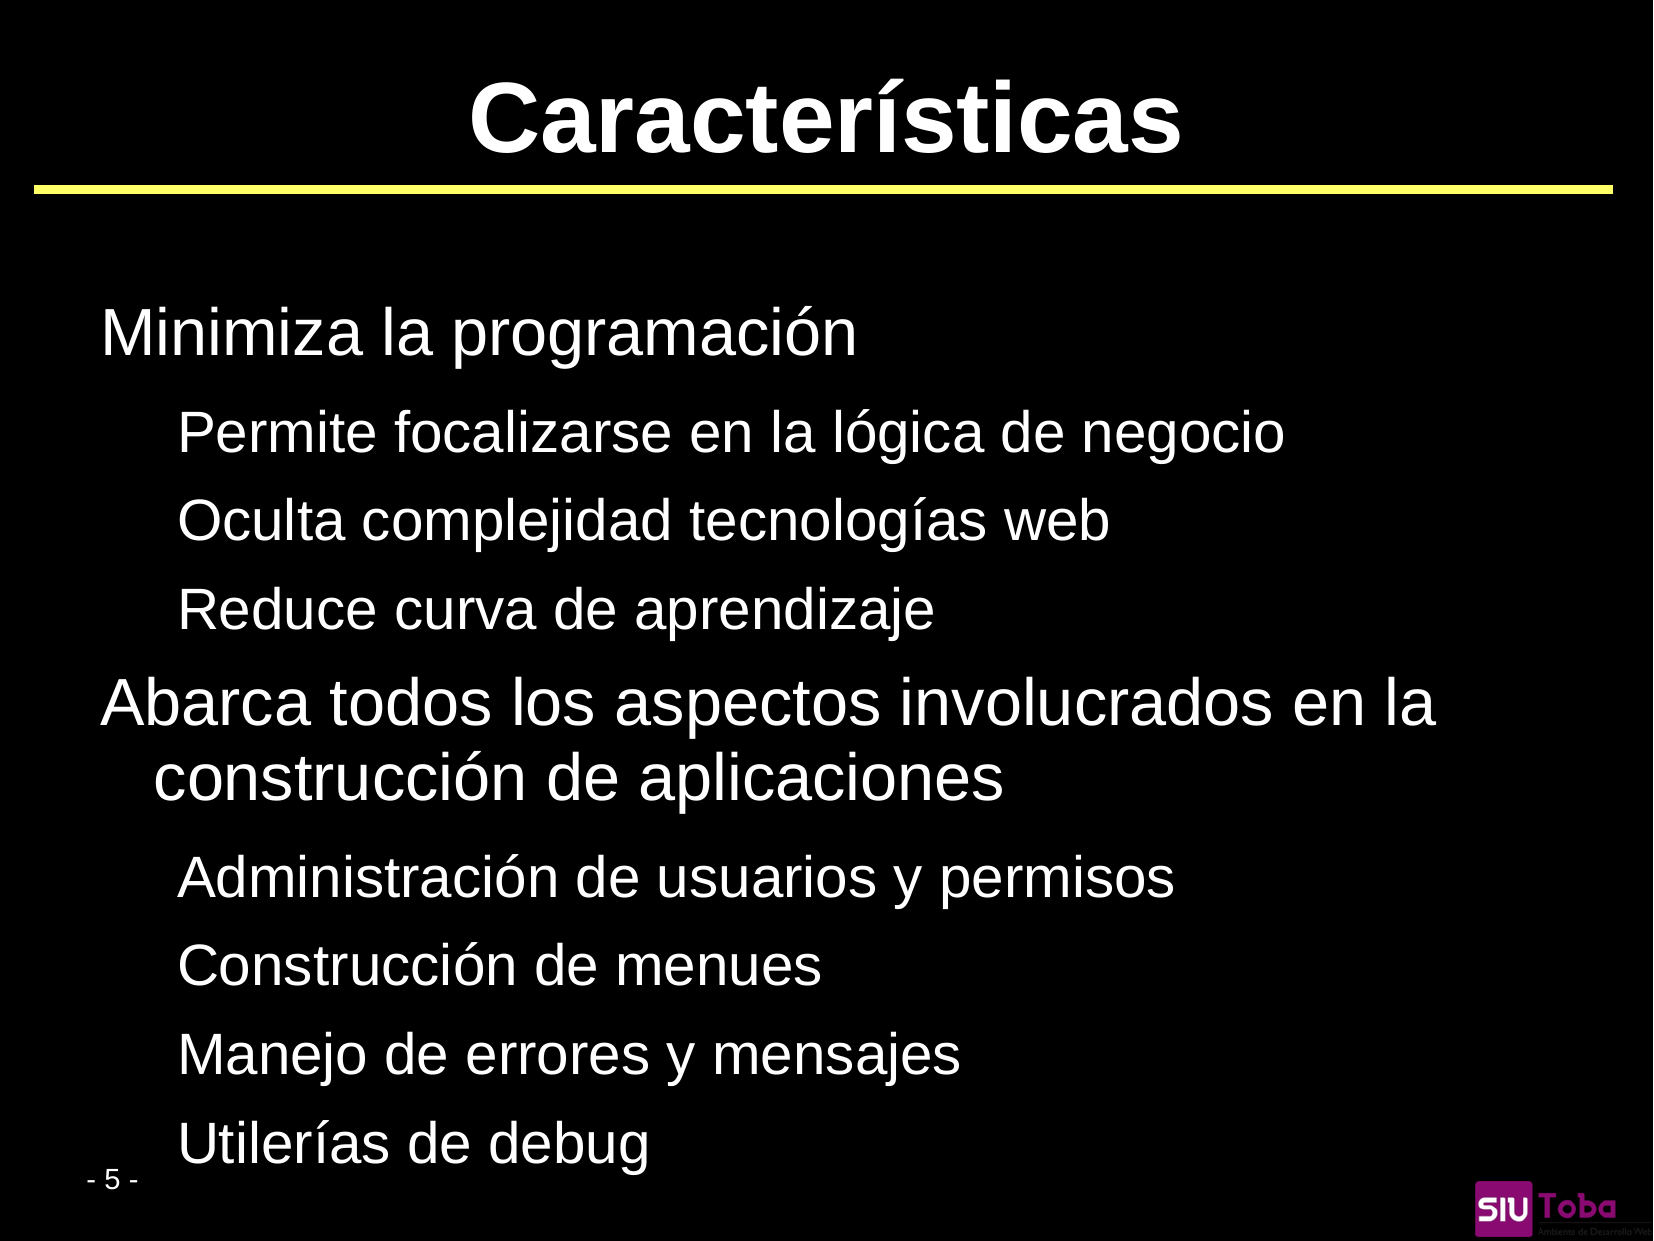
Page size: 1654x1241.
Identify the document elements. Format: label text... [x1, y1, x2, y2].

list Minimiza la programación Permite focalizarse en la lógica de negocio Oculta complejidad tecnologías web Reduce curva de aprendizaje Abarca todos los aspectos involucrados en la construcción de aplicaciones Administración de usuarios y permisos Construcción de menues Manejo de errores y mensajes Utilerías de debug [82, 295, 1565, 1176]
title Características [58, 47, 1594, 188]
picture [1475, 1181, 1652, 1237]
